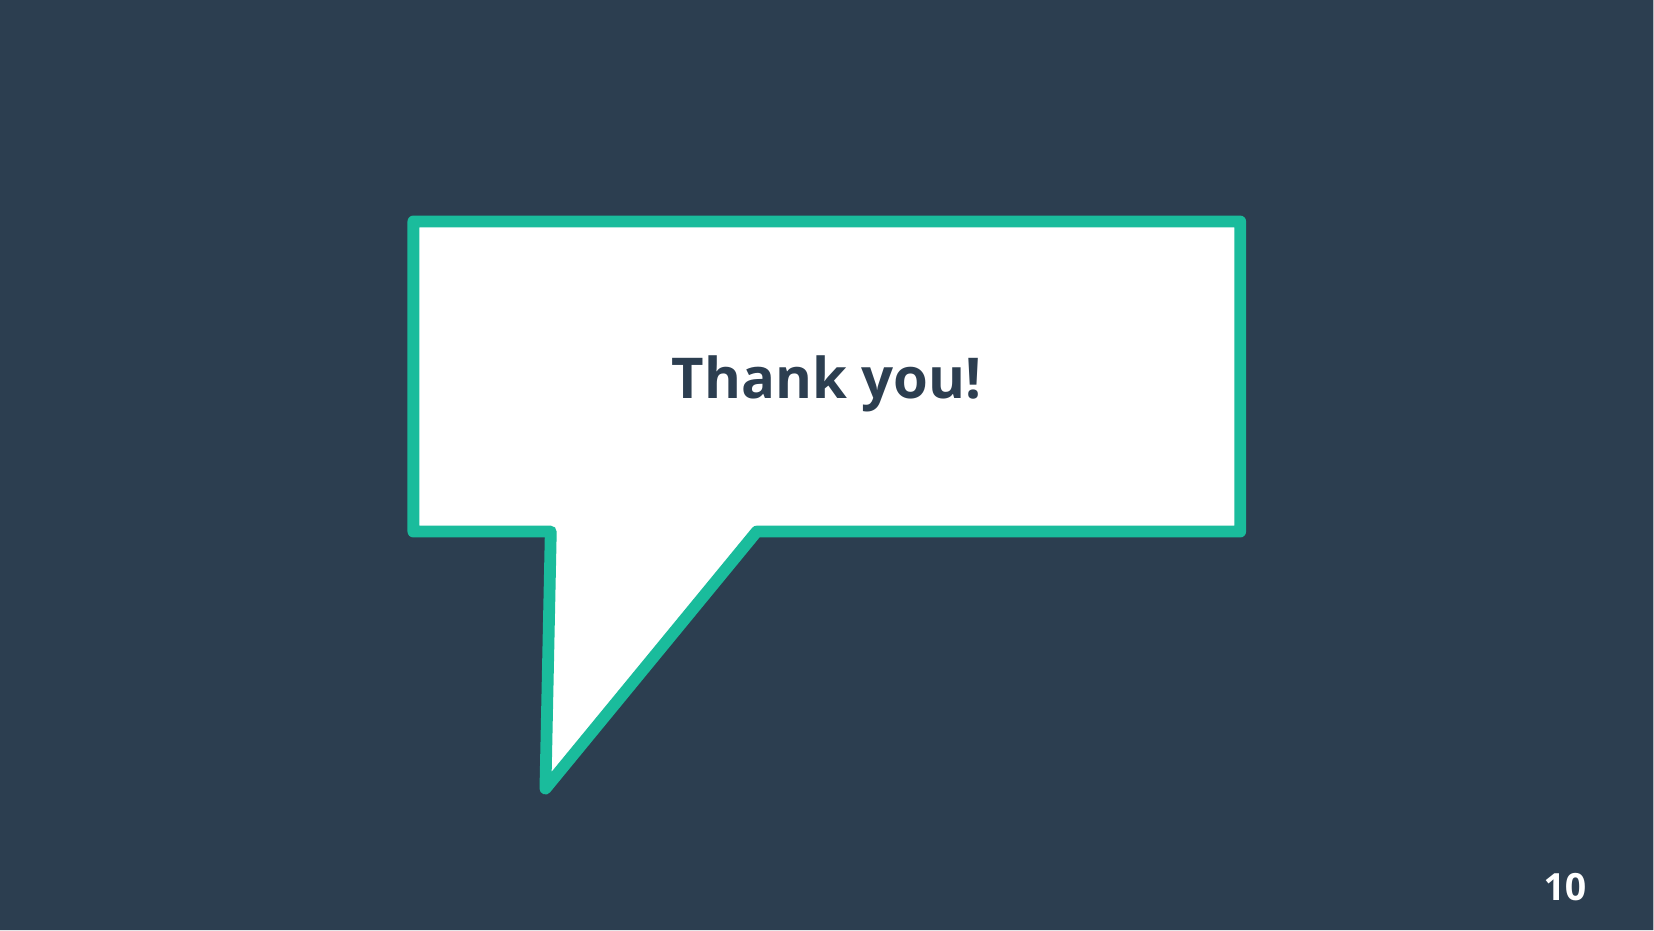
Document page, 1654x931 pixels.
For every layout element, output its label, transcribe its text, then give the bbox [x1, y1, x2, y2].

title Thank you! [442, 243, 1211, 510]
